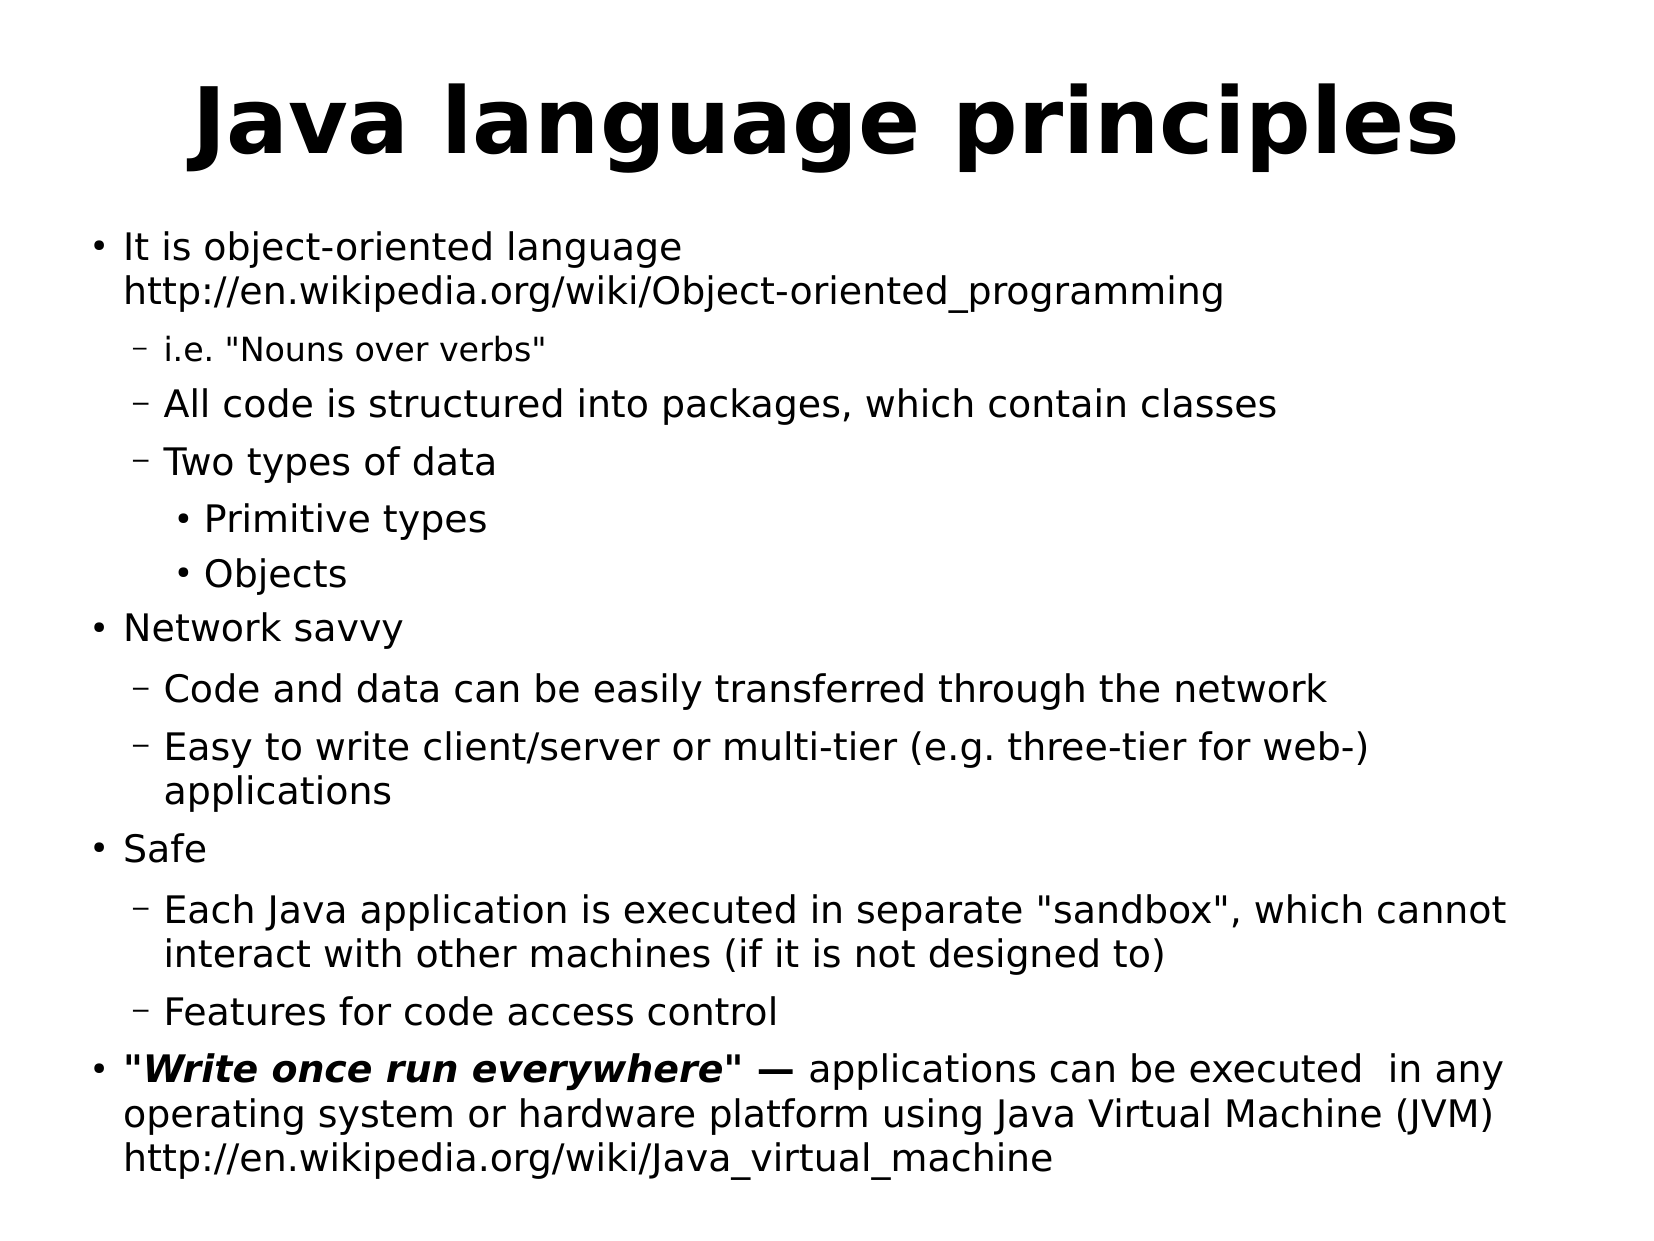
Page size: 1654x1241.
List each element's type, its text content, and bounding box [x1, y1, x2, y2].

list It is object-oriented language http://en.wikipedia.org/wiki/Object-oriented_programming i.e. "Nouns over verbs" All code is structured into packages, which contain classes Two types of data Primitive types Objects Network savvy Code and data can be easily transferred through the network Easy to write client/server or multi-tier (e.g. three-tier for web-) applications Safe Each Java application is executed in separate "sandbox", which cannot interact with other machines (if it is not designed to) Features for code access control "Write once run everywhere" — applications can be executed in any operating system or hardware platform using Java Virtual Machine (JVM) http://en.wikipedia.org/wiki/Java_virtual_machine [82, 225, 1538, 1186]
title Java language principles [82, 49, 1571, 196]
